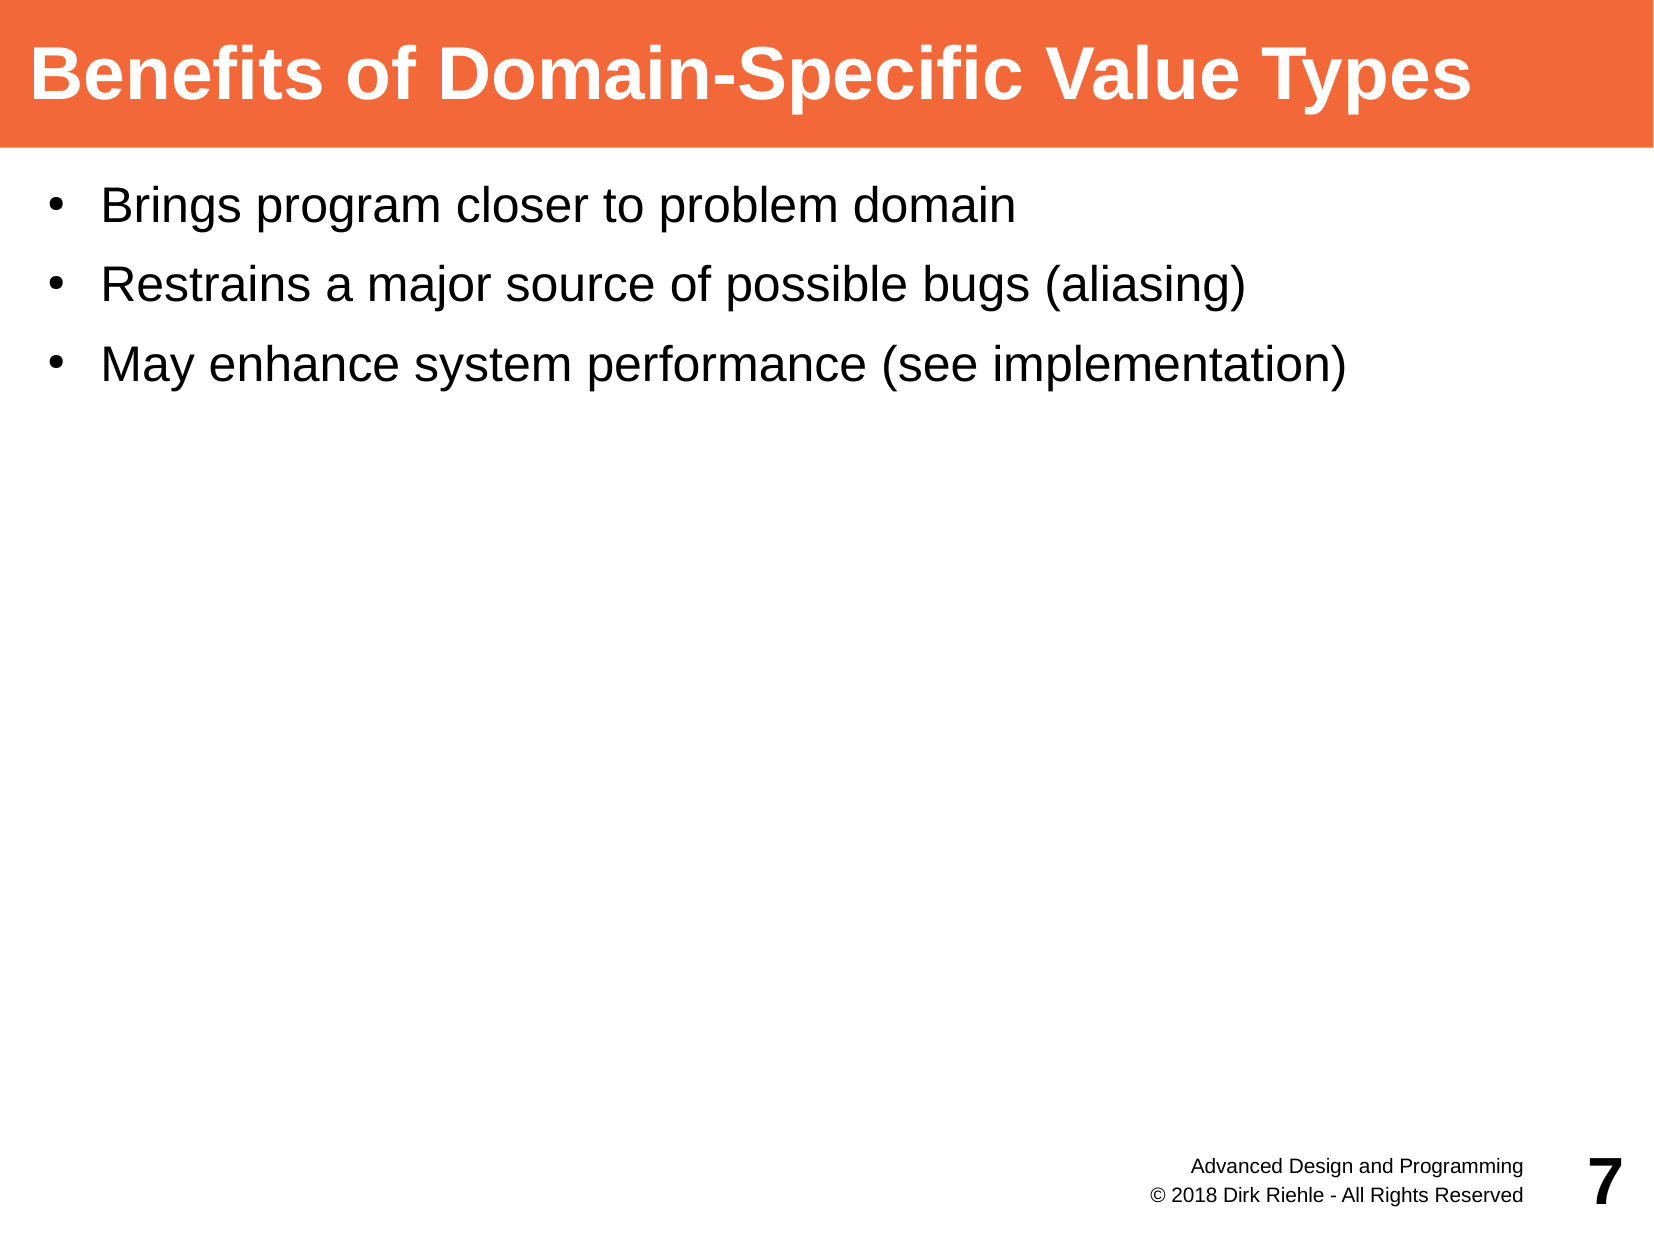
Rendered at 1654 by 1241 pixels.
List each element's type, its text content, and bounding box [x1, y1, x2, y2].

list Brings program closer to problem domain Restrains a major source of possible bugs (aliasing) May enhance system performance (see implementation) [29, 177, 1625, 1063]
title Benefits of Domain-Specific Value Types [0, 0, 1654, 148]
